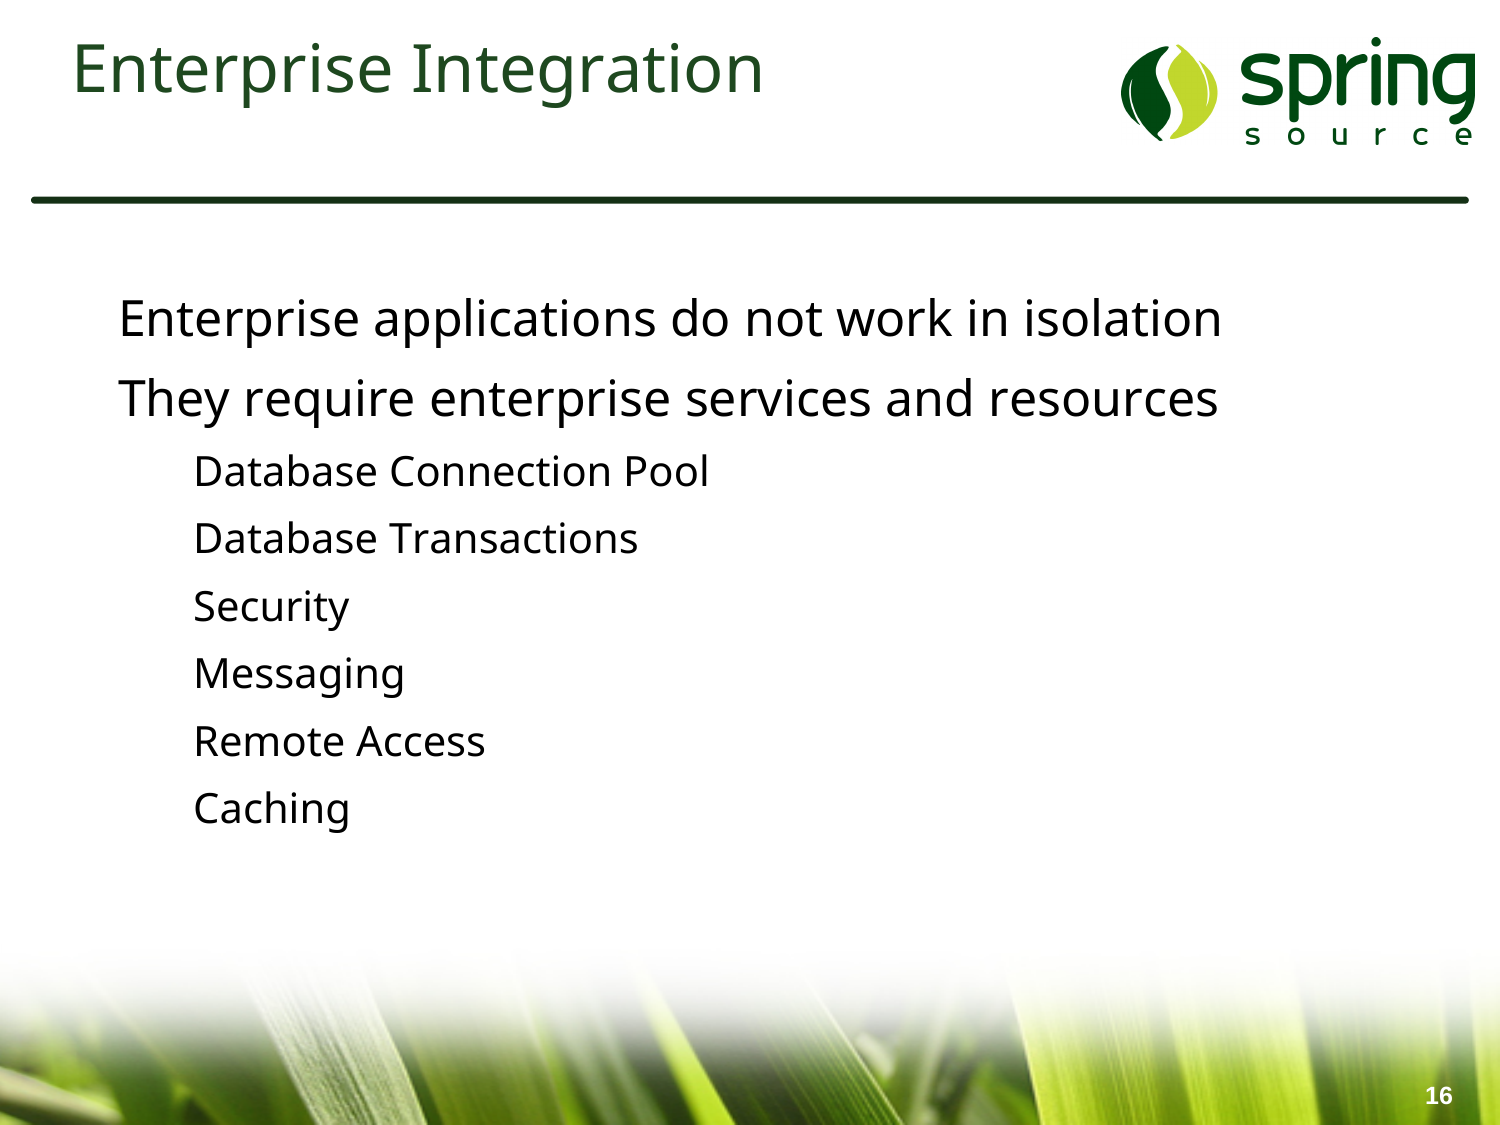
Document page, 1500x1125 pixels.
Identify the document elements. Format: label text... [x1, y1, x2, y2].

picture [1121, 37, 1475, 145]
title Enterprise Integration [56, 13, 1089, 176]
picture [0, 944, 1500, 1125]
list Enterprise applications do not work in isolation They require enterprise services and resources Database Connection Pool Database Transactions Security Messaging Remote Access Caching [103, 275, 1394, 938]
